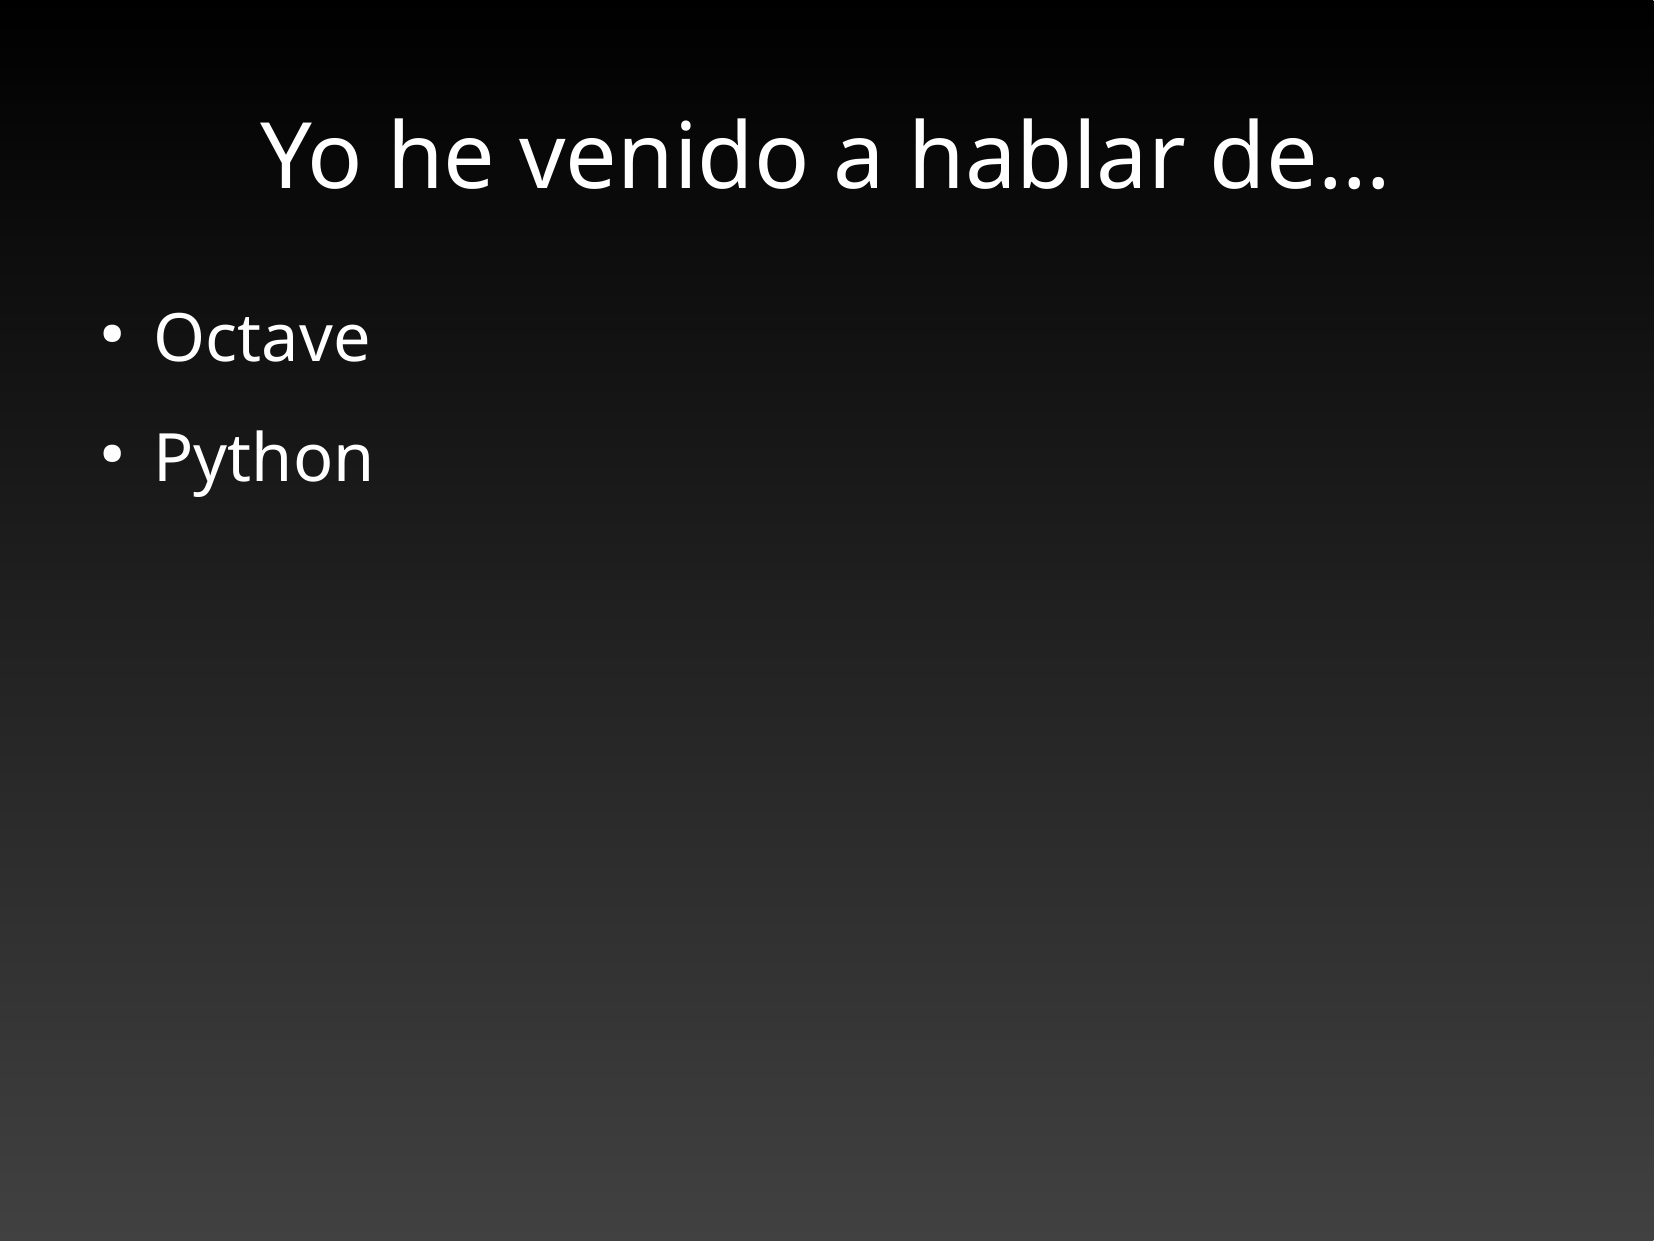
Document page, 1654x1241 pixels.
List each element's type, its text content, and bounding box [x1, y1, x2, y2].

title Yo he venido a hablar de... [82, 56, 1571, 250]
list Octave Python [82, 290, 1571, 1109]
